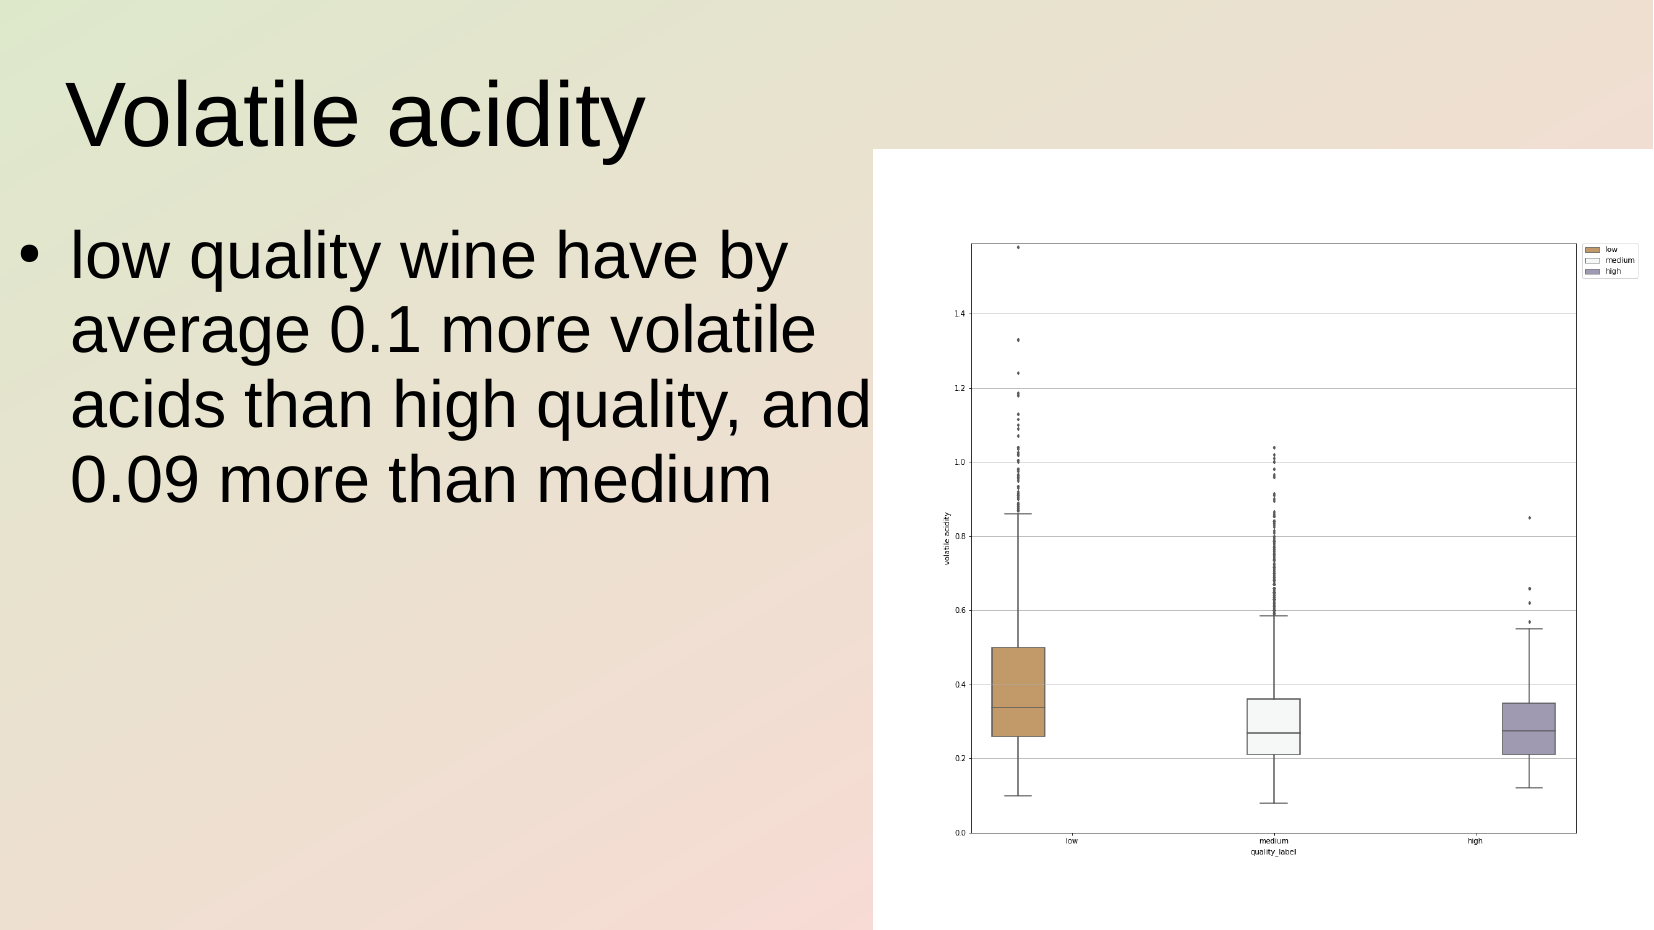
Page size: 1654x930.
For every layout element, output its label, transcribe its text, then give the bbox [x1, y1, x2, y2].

list low quality wine have by average 0.1 more volatile acids than high quality, and 0.09 more than medium [0, 217, 873, 757]
title Volatile acidity [0, 37, 713, 193]
picture [873, 149, 1653, 930]
